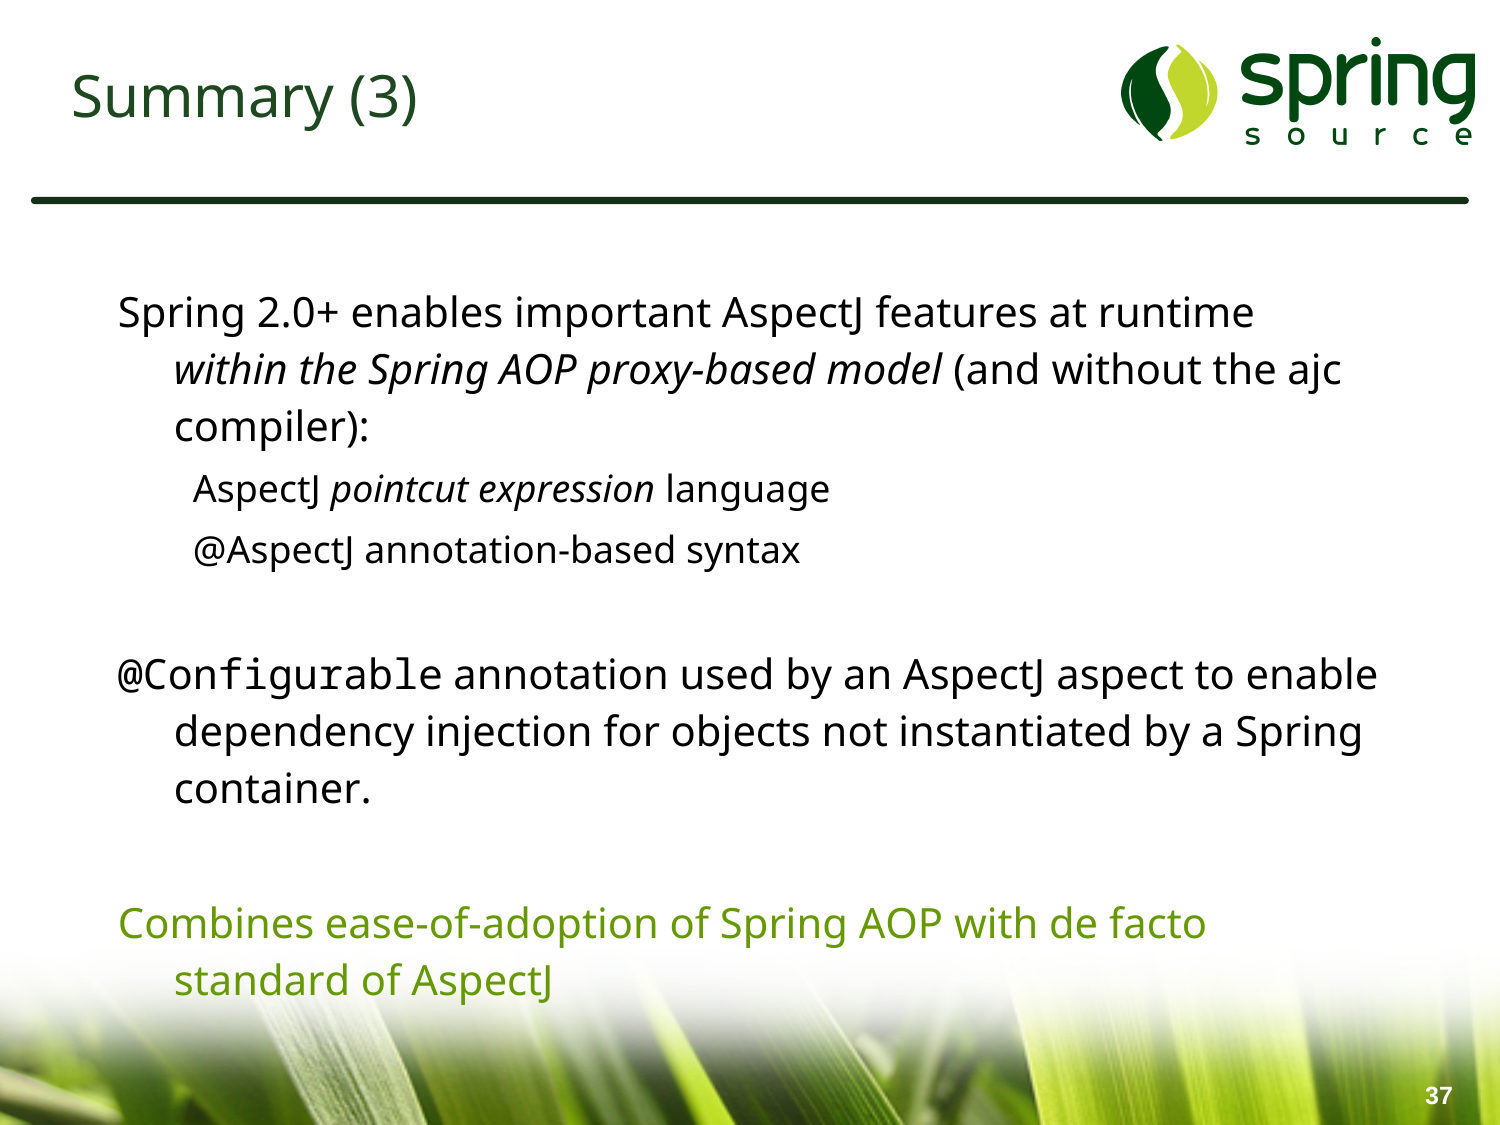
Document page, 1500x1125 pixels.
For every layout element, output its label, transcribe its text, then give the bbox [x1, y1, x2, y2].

picture [0, 944, 1500, 1125]
title Summary (3) [56, 13, 1089, 176]
list Spring 2.0+ enables important AspectJ features at runtime within the Spring AOP proxy-based model (and without the ajc compiler): AspectJ pointcut expression language @AspectJ annotation-based syntax @Configurable annotation used by an AspectJ aspect to enable dependency injection for objects not instantiated by a Spring container. Combines ease-of-adoption of Spring AOP with de facto standard of AspectJ [103, 275, 1394, 1069]
picture [1121, 37, 1475, 145]
